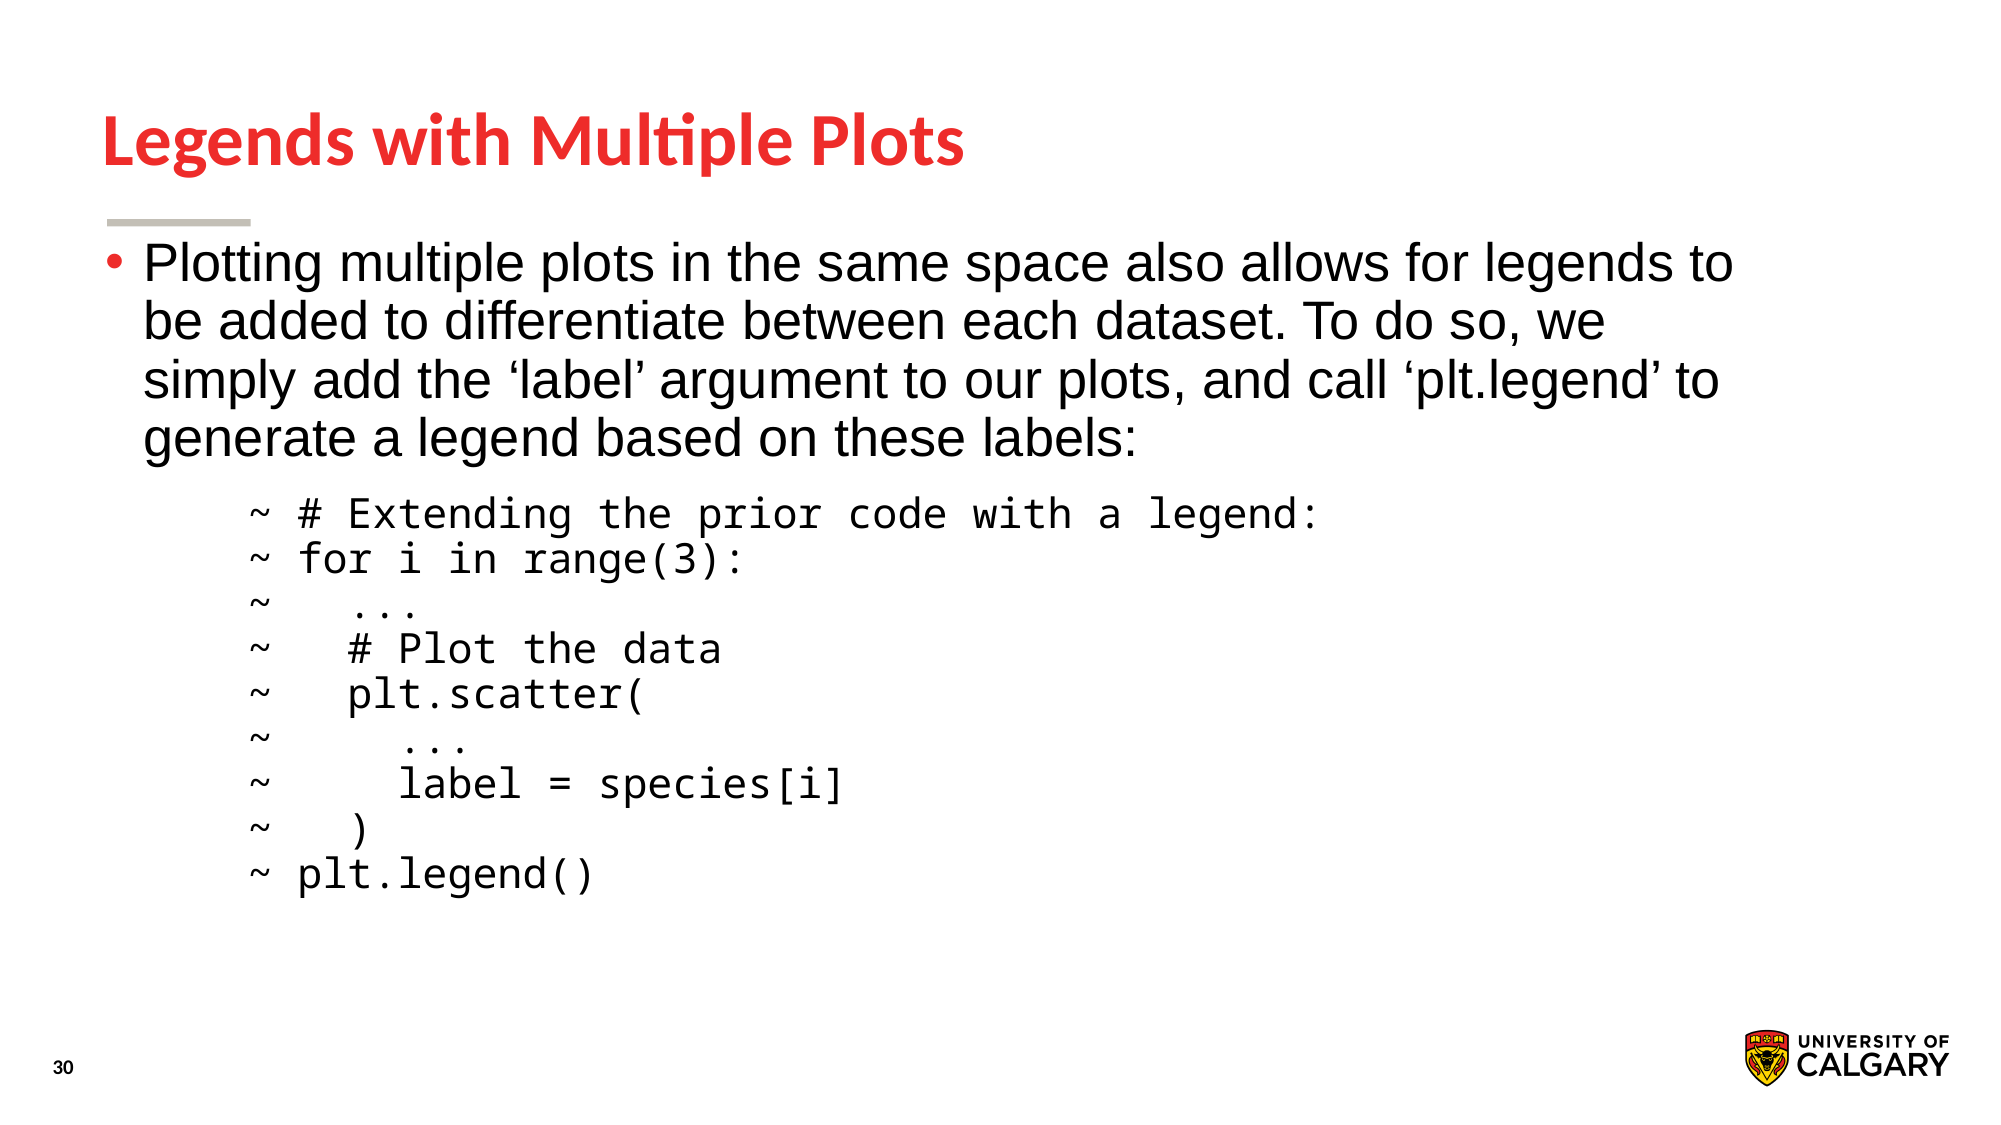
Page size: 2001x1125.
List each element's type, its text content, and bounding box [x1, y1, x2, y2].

picture [1722, 1012, 1972, 1099]
list Plotting multiple plots in the same space also allows for legends to be added to differentiate between each dataset. To do so, we simply add the ‘label’ argument to our plots, and call ‘plt.legend’ to generate a legend based on these labels: ~ # Extending the prior code with a legend: ~ for i in range(3): ~ ... ~ # Plot the data ~ plt.scatter( ~ ... ~ label = species[i] ~ ) ~ plt.legend() [91, 227, 1774, 941]
title Legends with Multiple Plots [87, 60, 1774, 222]
